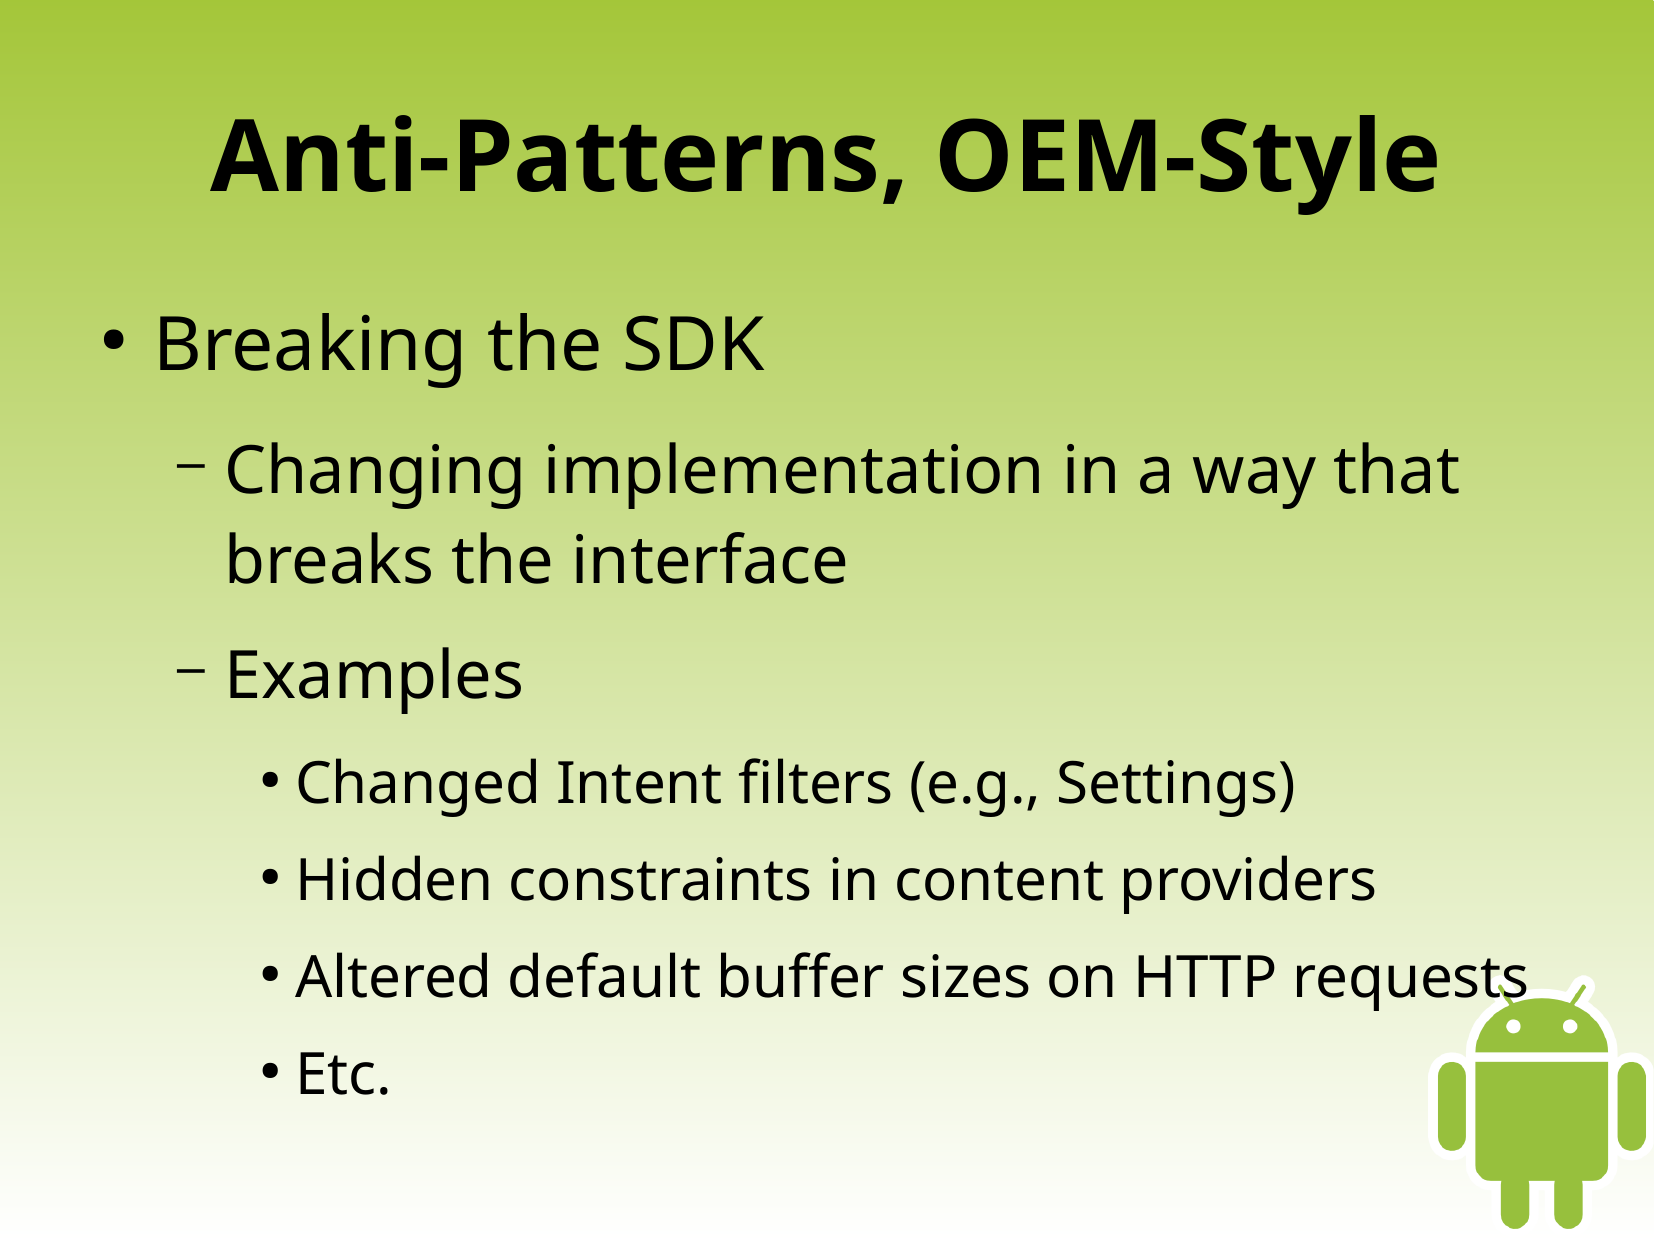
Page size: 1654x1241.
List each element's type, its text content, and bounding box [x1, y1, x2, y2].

list Breaking the SDK Changing implementation in a way that breaks the interface Examples Changed Intent filters (e.g., Settings) Hidden constraints in content providers Altered default buffer sizes on HTTP requests Etc. [82, 290, 1571, 1094]
title Anti-Patterns, OEM-Style [82, 56, 1571, 250]
picture [1428, 975, 1654, 1238]
